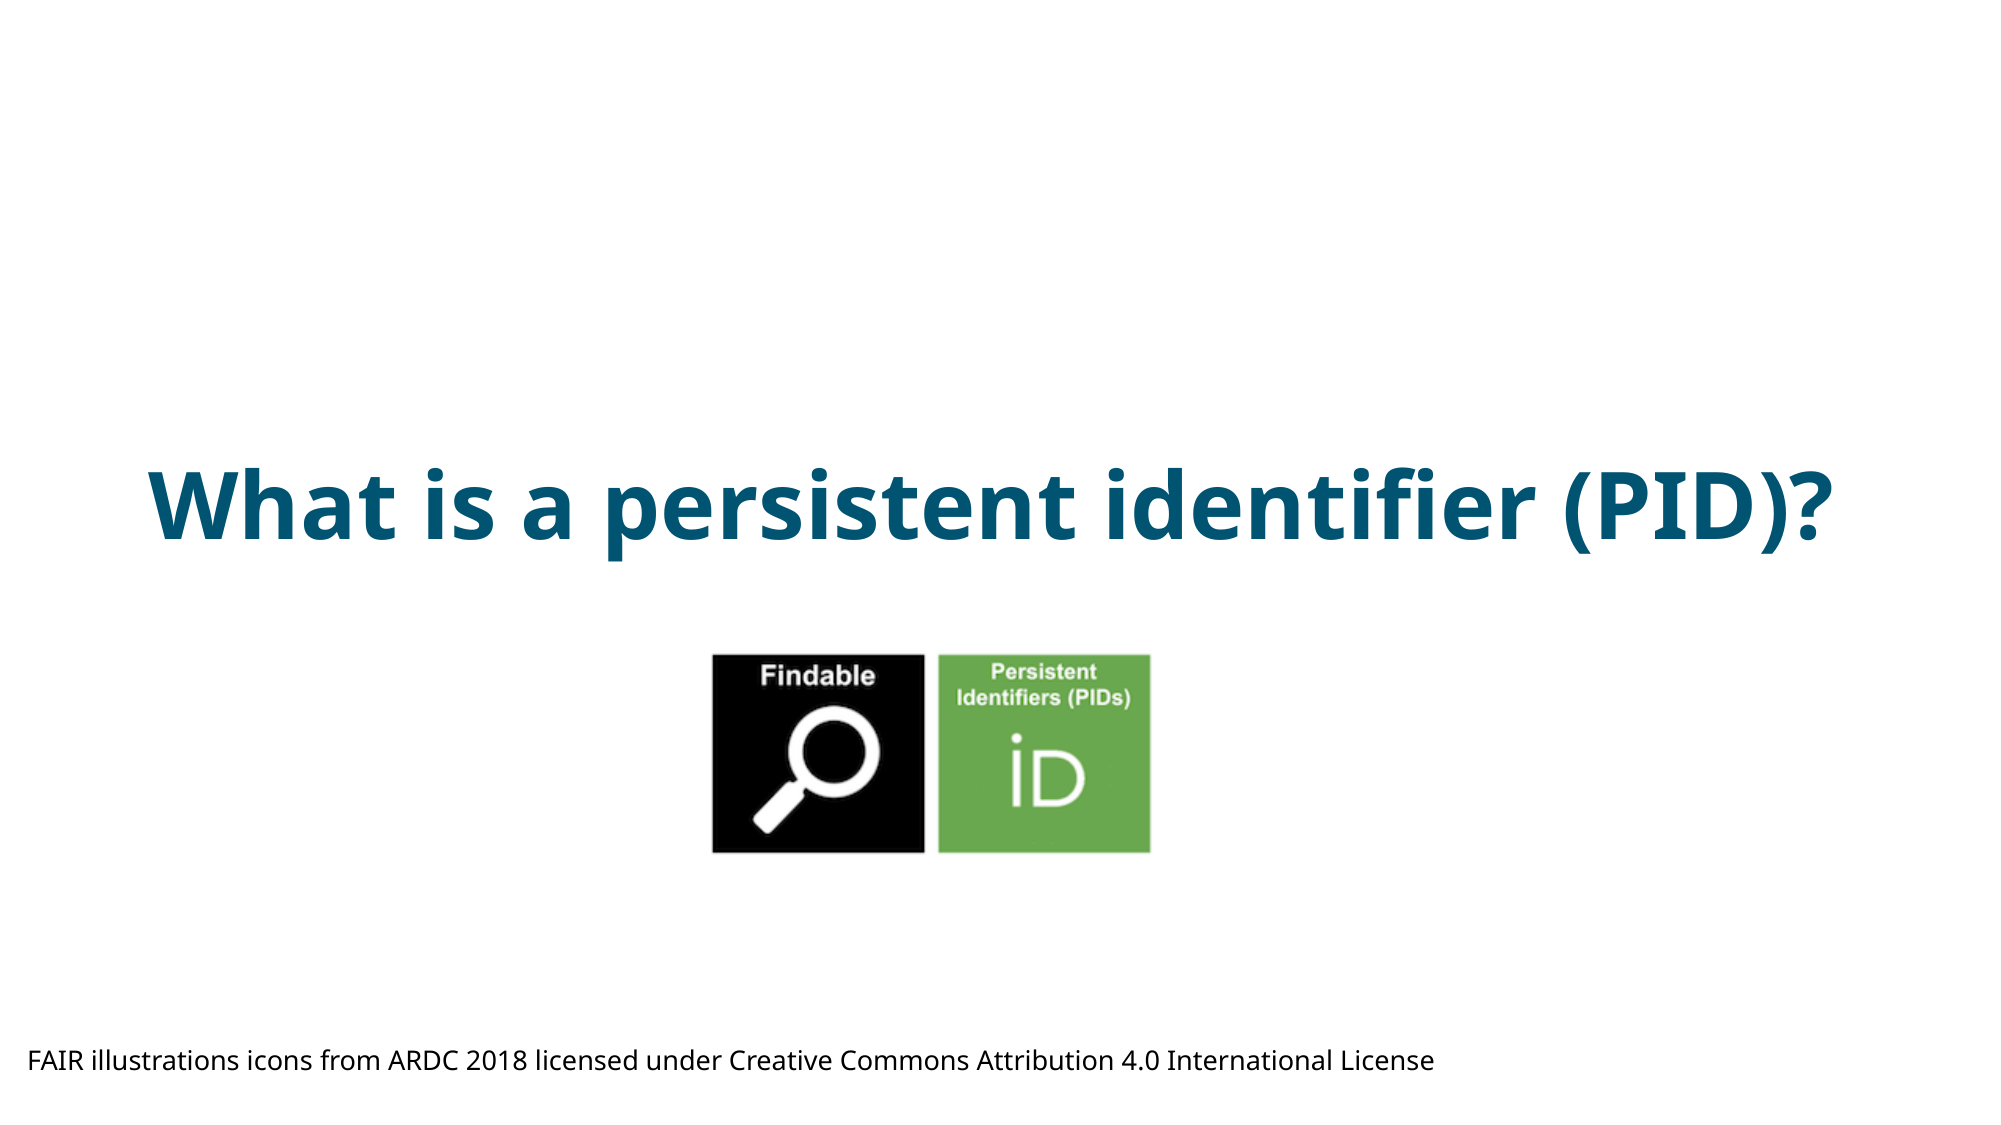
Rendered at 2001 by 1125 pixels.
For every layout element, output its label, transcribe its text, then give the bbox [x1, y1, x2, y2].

text_box FAIR illustrations icons from ARDC 2018 licensed under Creative Commons Attribution 4.0 International License [12, 1028, 1548, 1125]
picture [710, 649, 1158, 856]
title What is a persistent identifier (PID)? [141, 419, 1842, 601]
